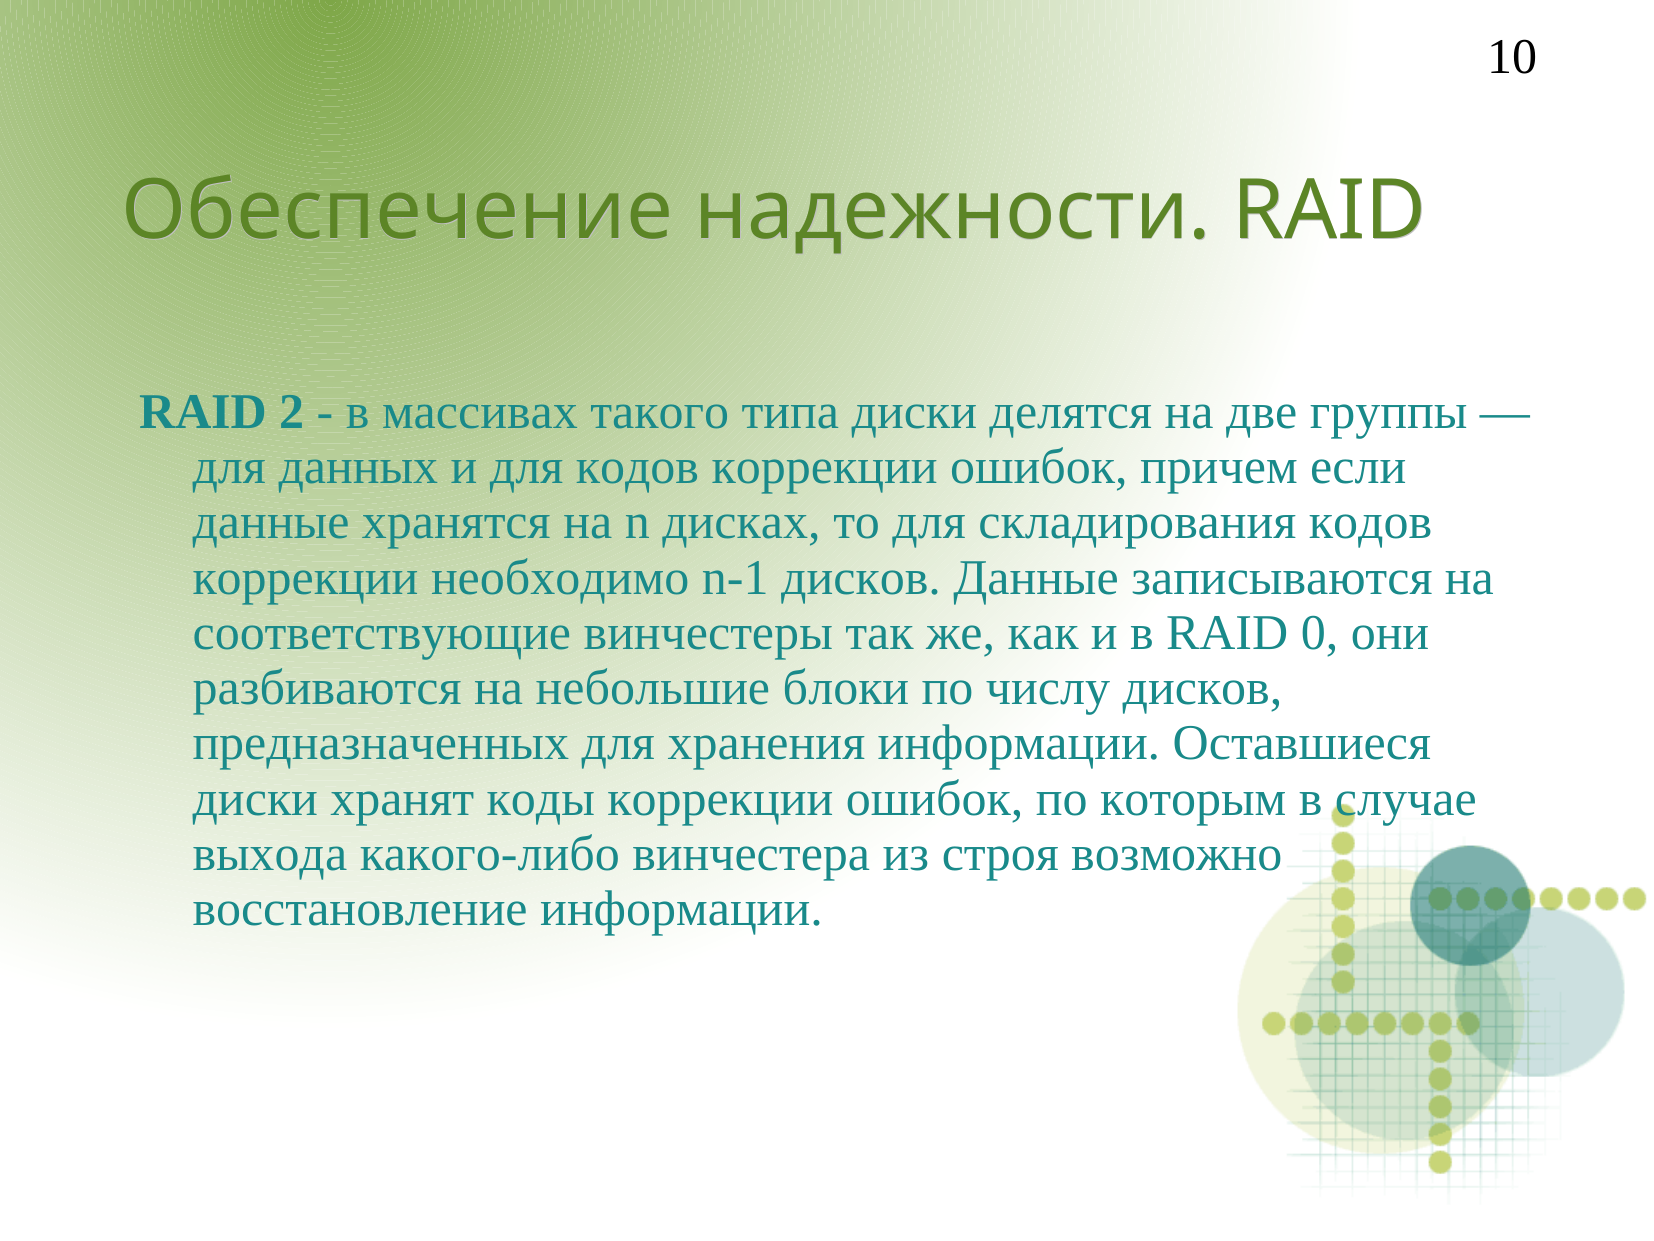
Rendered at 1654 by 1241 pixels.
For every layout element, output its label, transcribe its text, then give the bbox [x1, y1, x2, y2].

title Обеспечение надежности. RAID [121, 102, 1534, 311]
text_box <номер> [1498, 29, 1654, 89]
list RAID 2 - в массивах такого типа диски делятся на две группы — для данных и для кодов коррекции ошибок, причем если данные хранятся на n дисках, то для складирования кодов коррекции необходимо n-1 дисков. Данные записываются на соответствующие винчестеры так же, как и в RAID 0, они разбиваются на небольшие блоки по числу дисков, предназначенных для хранения информации. Оставшиеся диски хранят коды коррекции ошибок, по которым в случае выхода какого-либо винчестера из строя возможно восстановление информации. [121, 383, 1536, 1166]
picture [1224, 792, 1654, 1211]
